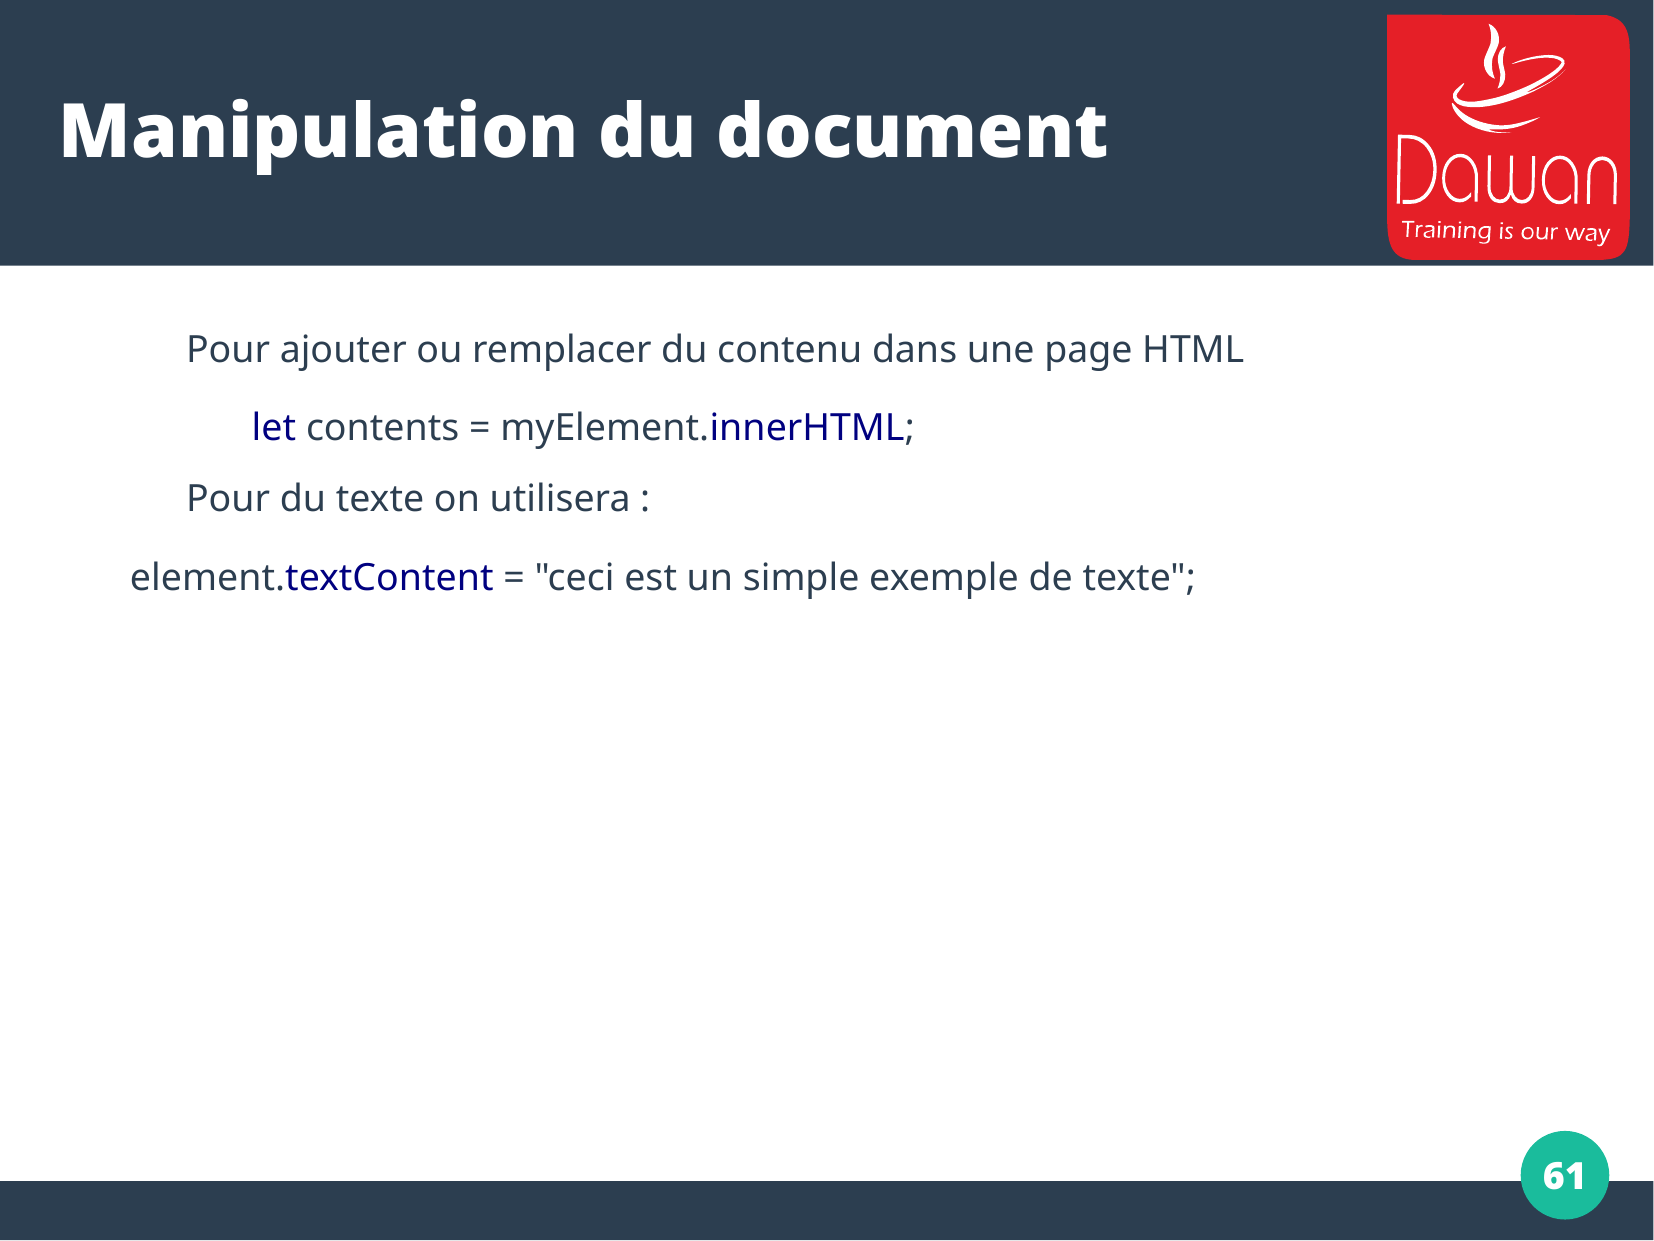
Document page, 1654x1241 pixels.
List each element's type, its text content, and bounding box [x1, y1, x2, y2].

title Manipulation du document [59, 49, 1387, 207]
picture [1387, 14, 1630, 260]
list Pour ajouter ou remplacer du contenu dans une page HTML let contents = myElement.innerHTML; Pour du texte on utilisera : element.textContent = "ceci est un simple exemple de texte"; [59, 324, 1595, 1152]
